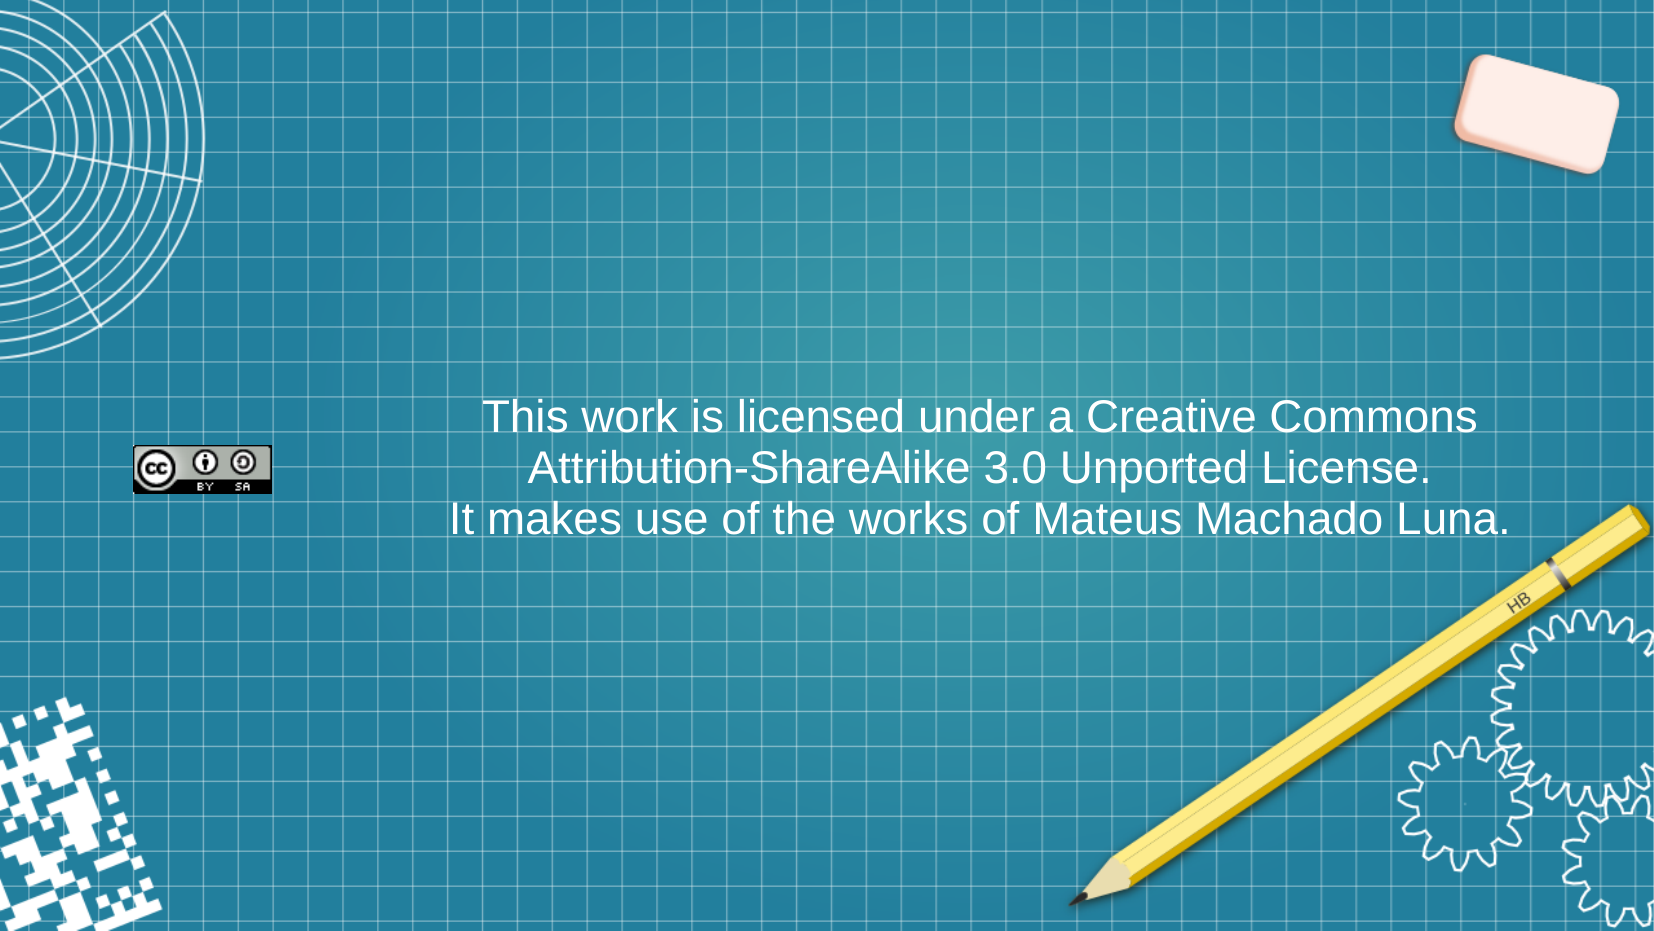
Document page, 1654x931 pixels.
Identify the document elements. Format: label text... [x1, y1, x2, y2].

title This work is licensed under a Creative Commons Attribution-ShareAlike 3.0 Unported License. It makes use of the works of Mateus Machado Luna. [389, 389, 1571, 546]
picture [0, 0, 1654, 931]
